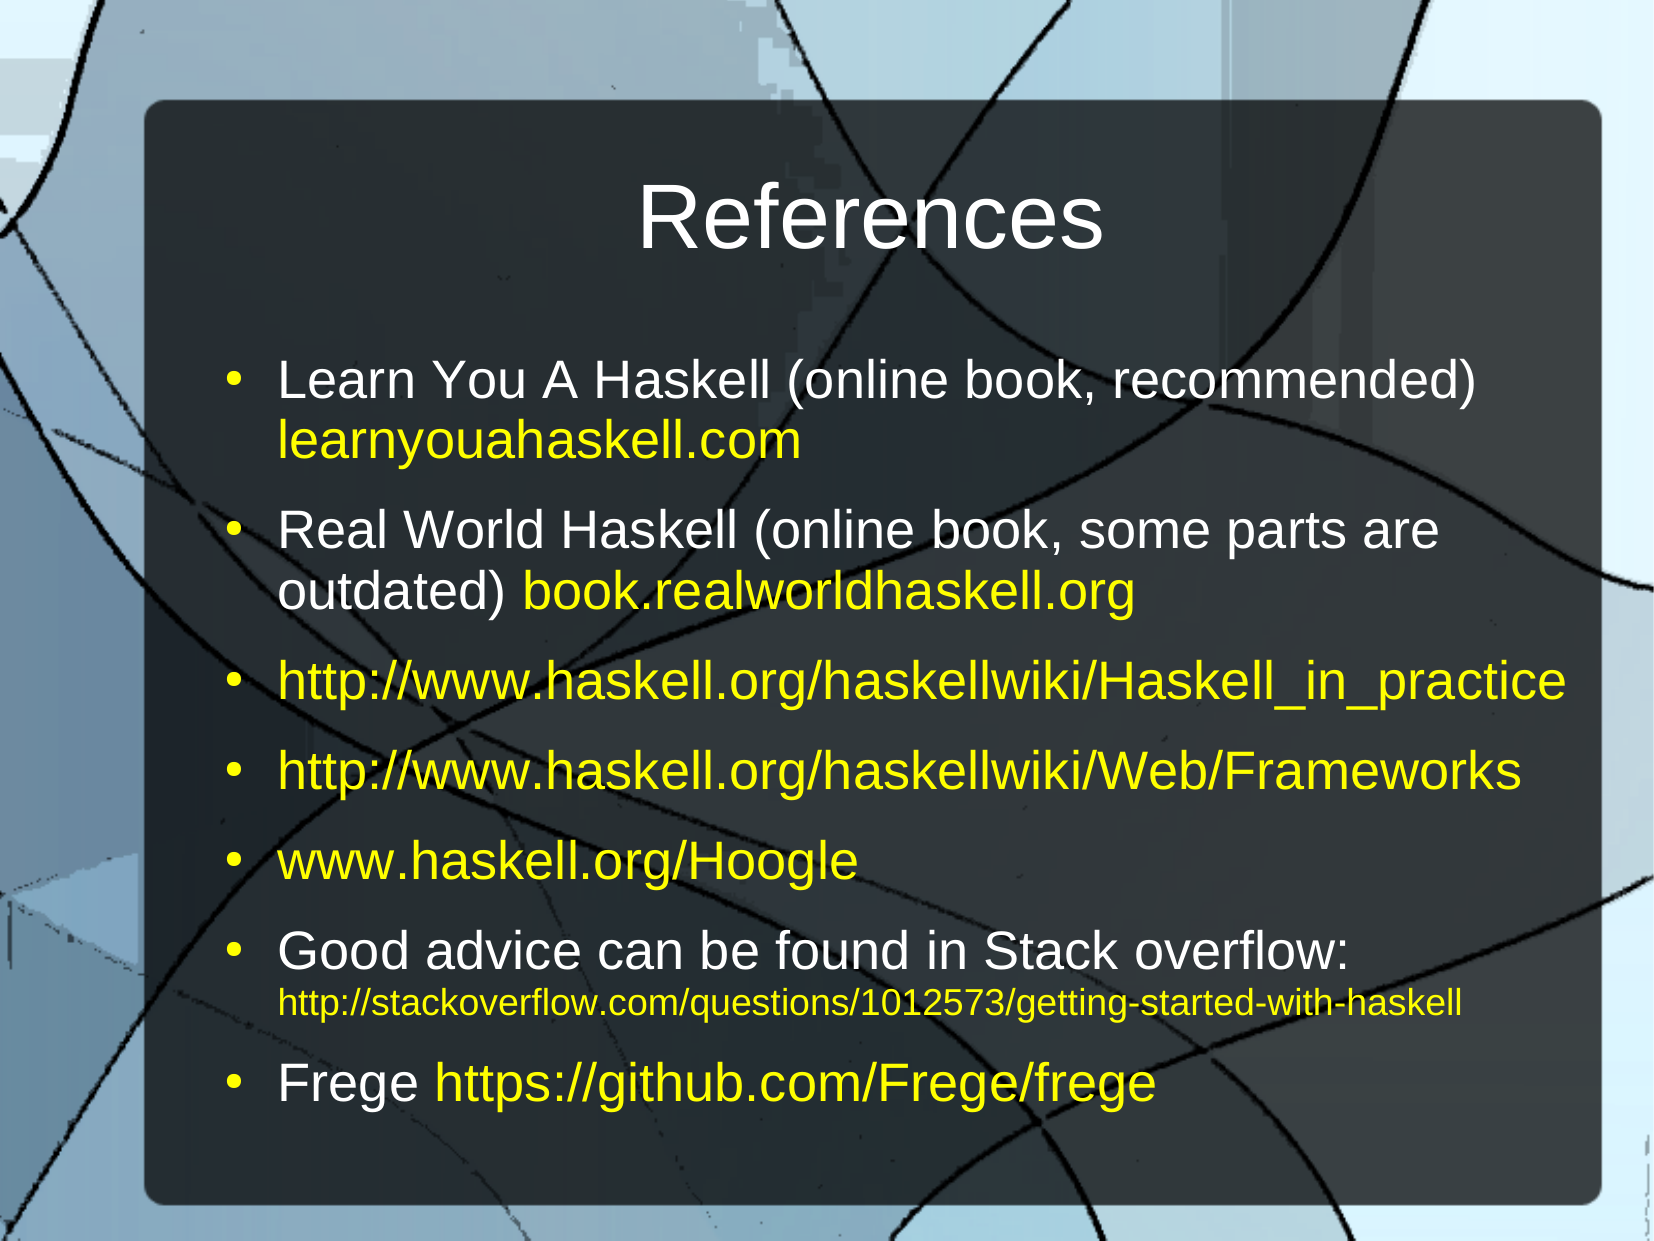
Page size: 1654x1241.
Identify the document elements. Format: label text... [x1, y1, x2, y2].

picture [0, 0, 1654, 1241]
title References [159, 108, 1583, 325]
list Learn You A Haskell (online book, recommended) learnyouahaskell.com Real World Haskell (online book, some parts are outdated) book.realworldhaskell.org http://www.haskell.org/haskellwiki/Haskell_in_practice http://www.haskell.org/haskellwiki/Web/Frameworks www.haskell.org/Hoogle Good advice can be found in Stack overflow:http://stackoverflow.com/questions/1012573/getting-started-with-haskell Frege https://github.com/Frege/frege [206, 349, 1571, 1204]
